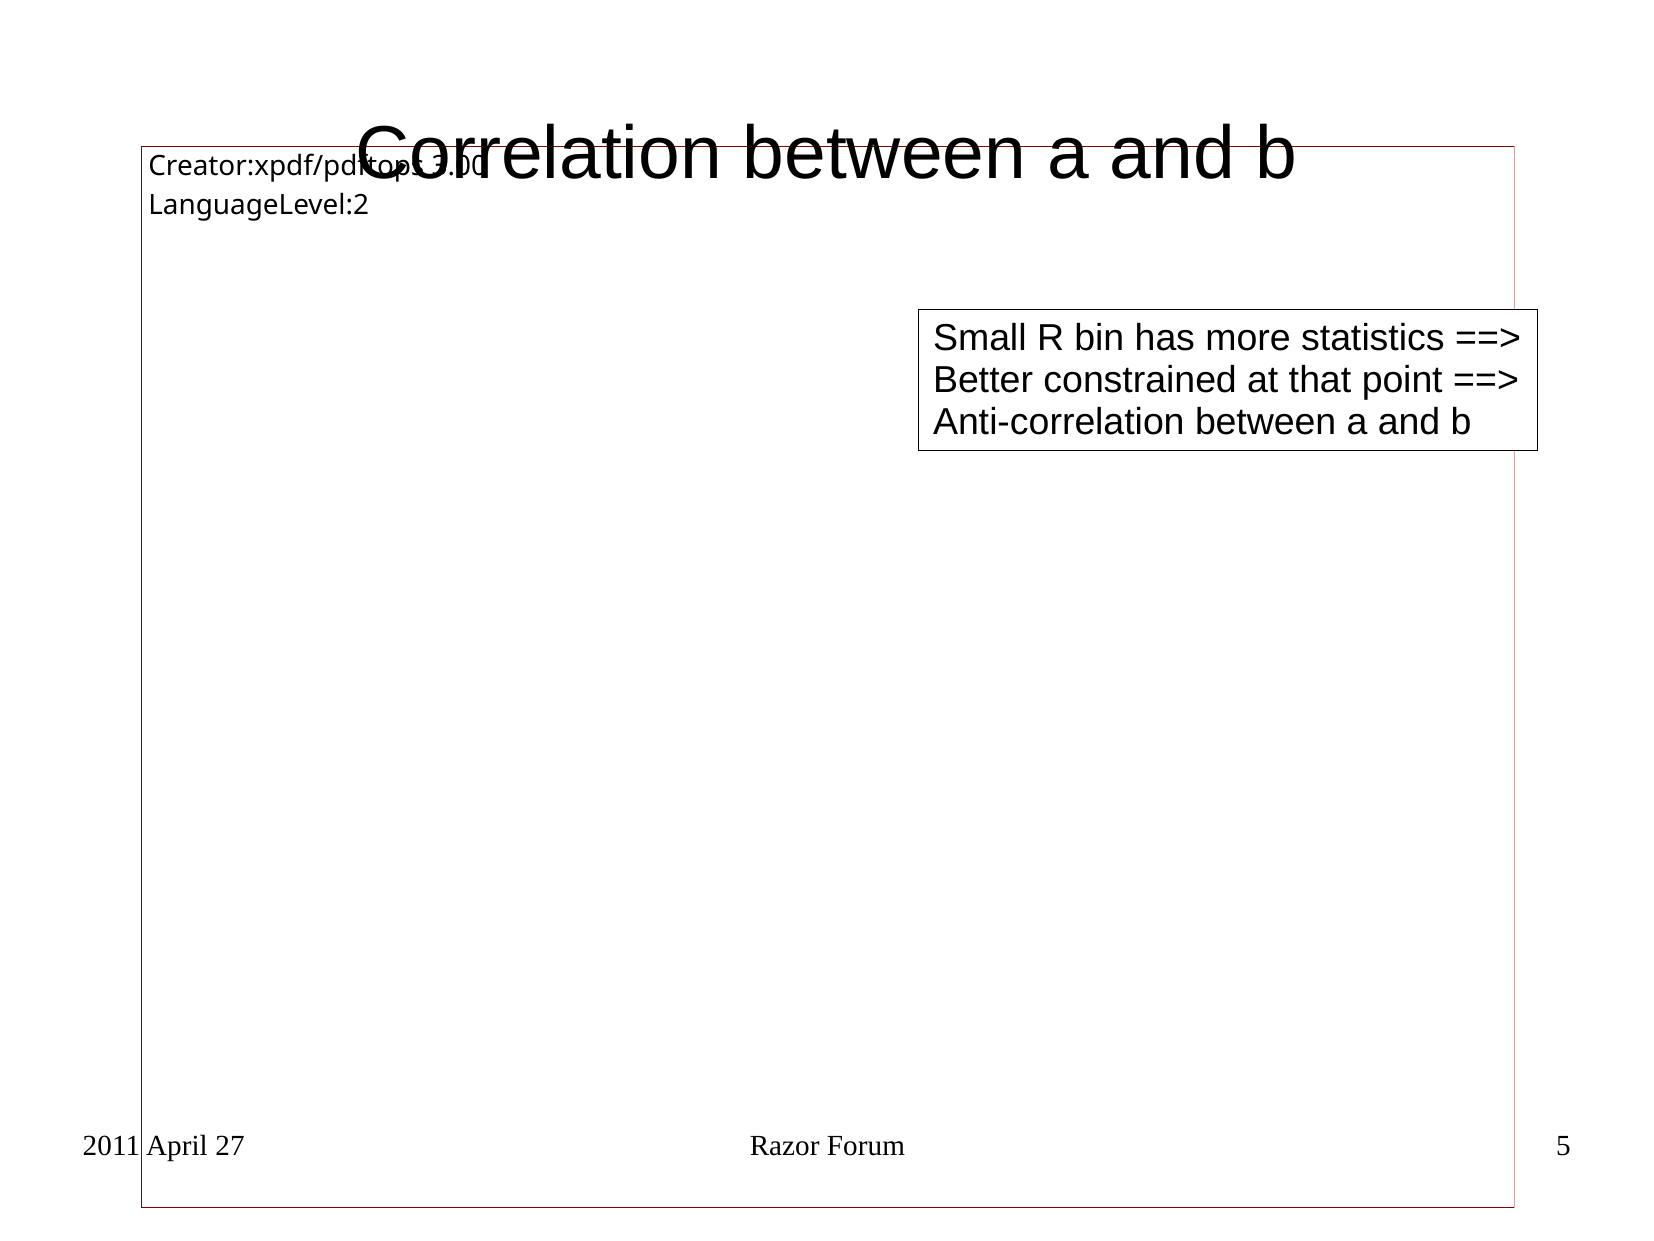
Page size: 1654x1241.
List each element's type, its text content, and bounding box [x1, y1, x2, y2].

title Correlation between a and b [82, 56, 1571, 250]
picture [139, 250, 1515, 1208]
text_box Small R bin has more statistics ==> Better constrained at that point ==> Anti-correlation between a and b [918, 309, 1538, 451]
